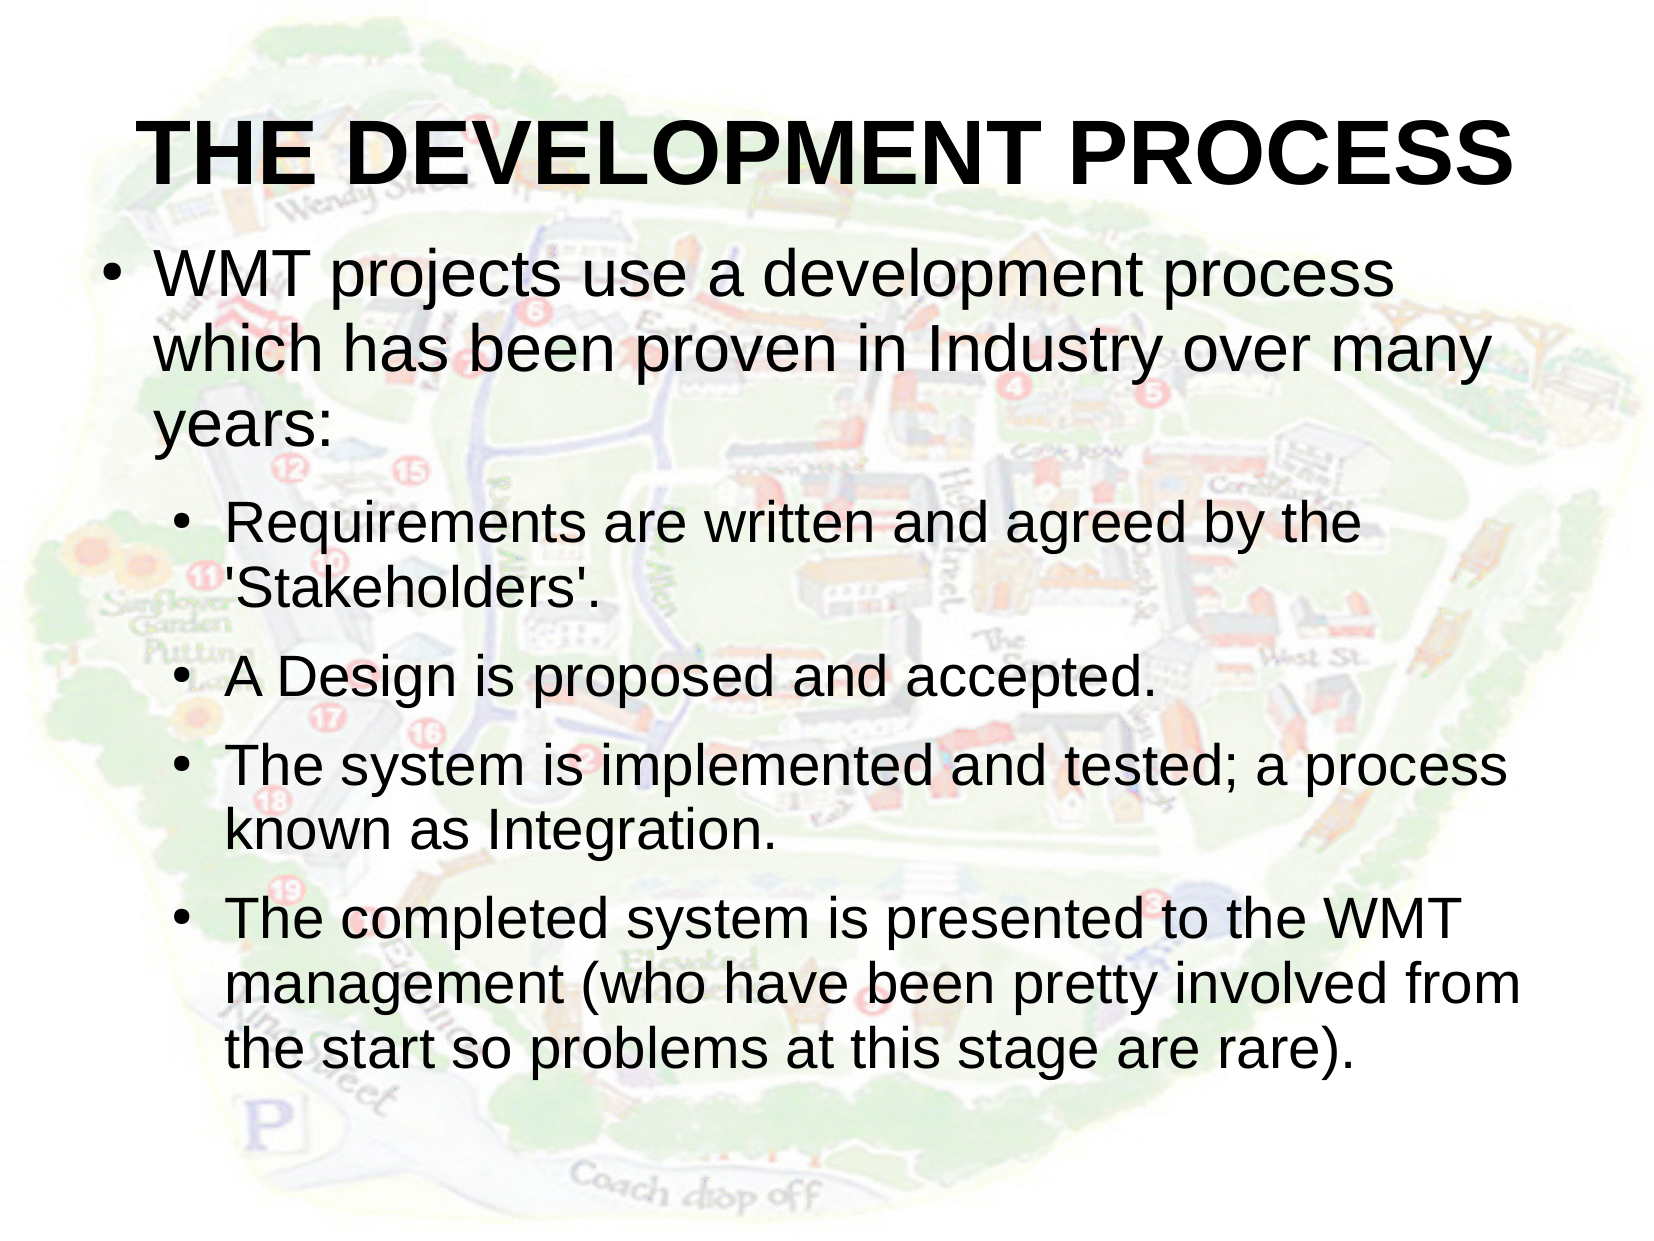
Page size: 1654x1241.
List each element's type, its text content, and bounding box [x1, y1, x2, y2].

list WMT projects use a development process which has been proven in Industry over many years: Requirements are written and agreed by the 'Stakeholders'. A Design is proposed and accepted. The system is implemented and tested; a process known as Integration. The completed system is presented to the WMT management (who have been pretty involved from the start so problems at this stage are rare). [82, 236, 1571, 1136]
title THE DEVELOPMENT PROCESS [82, 49, 1571, 236]
picture [0, 0, 1654, 1241]
